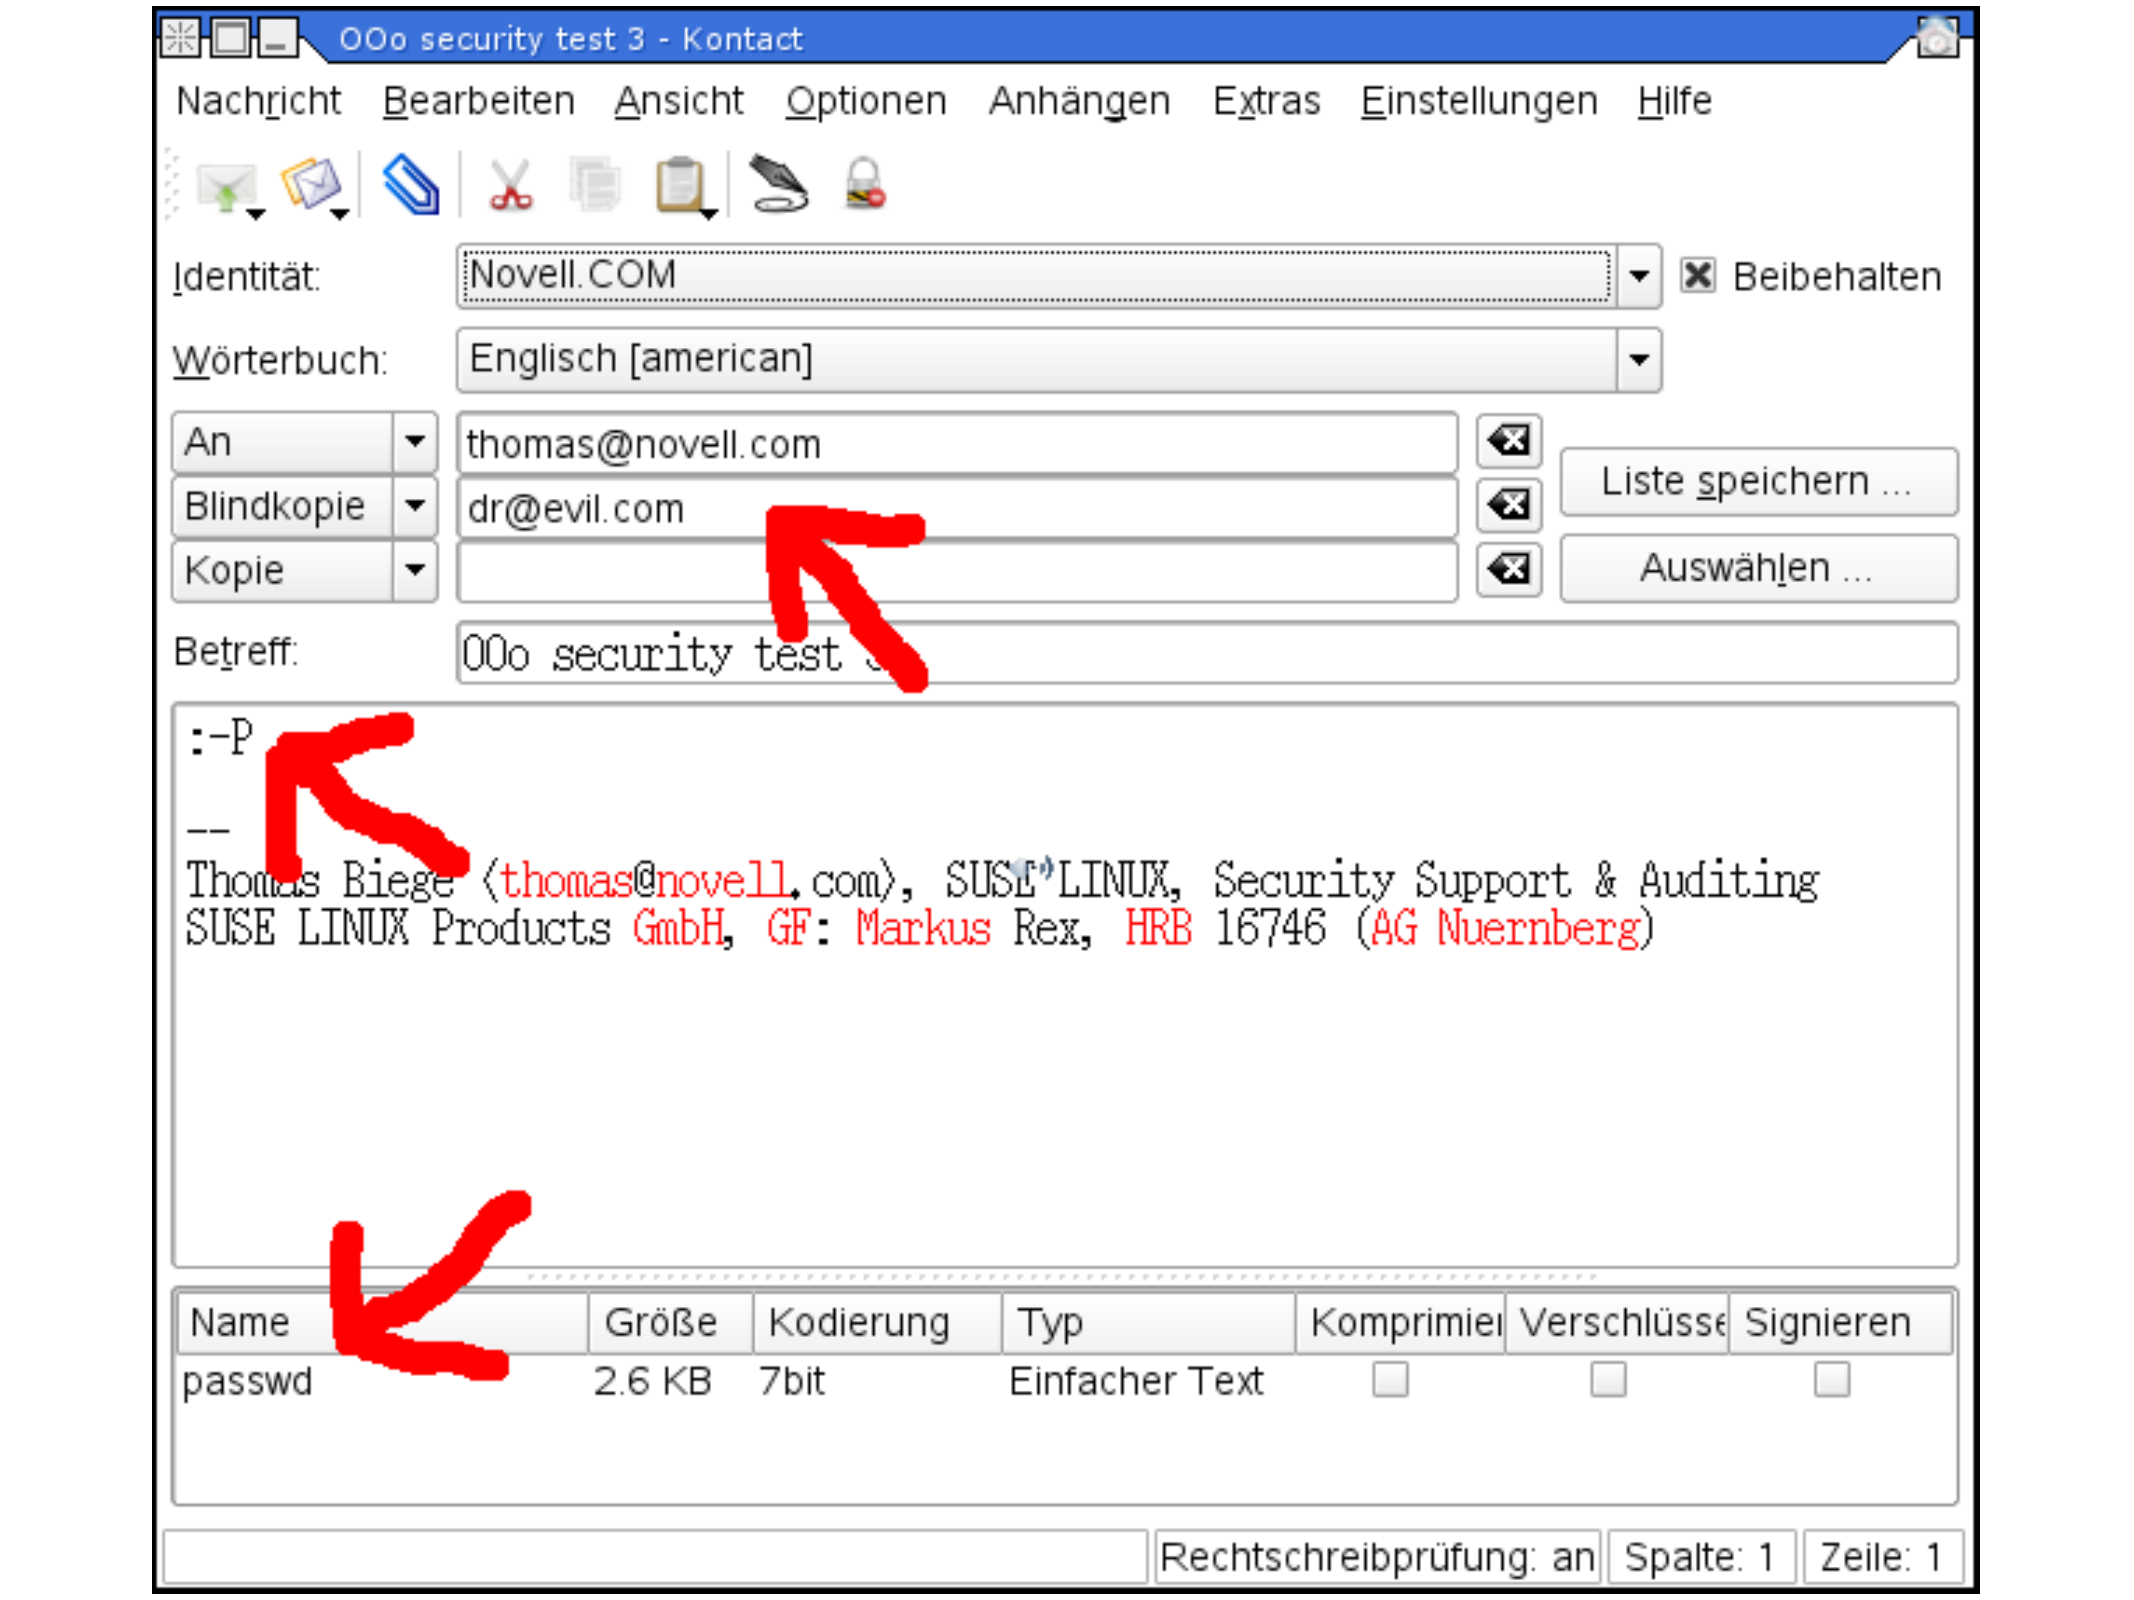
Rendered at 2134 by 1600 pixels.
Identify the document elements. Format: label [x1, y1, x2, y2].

picture [152, 6, 1980, 1594]
